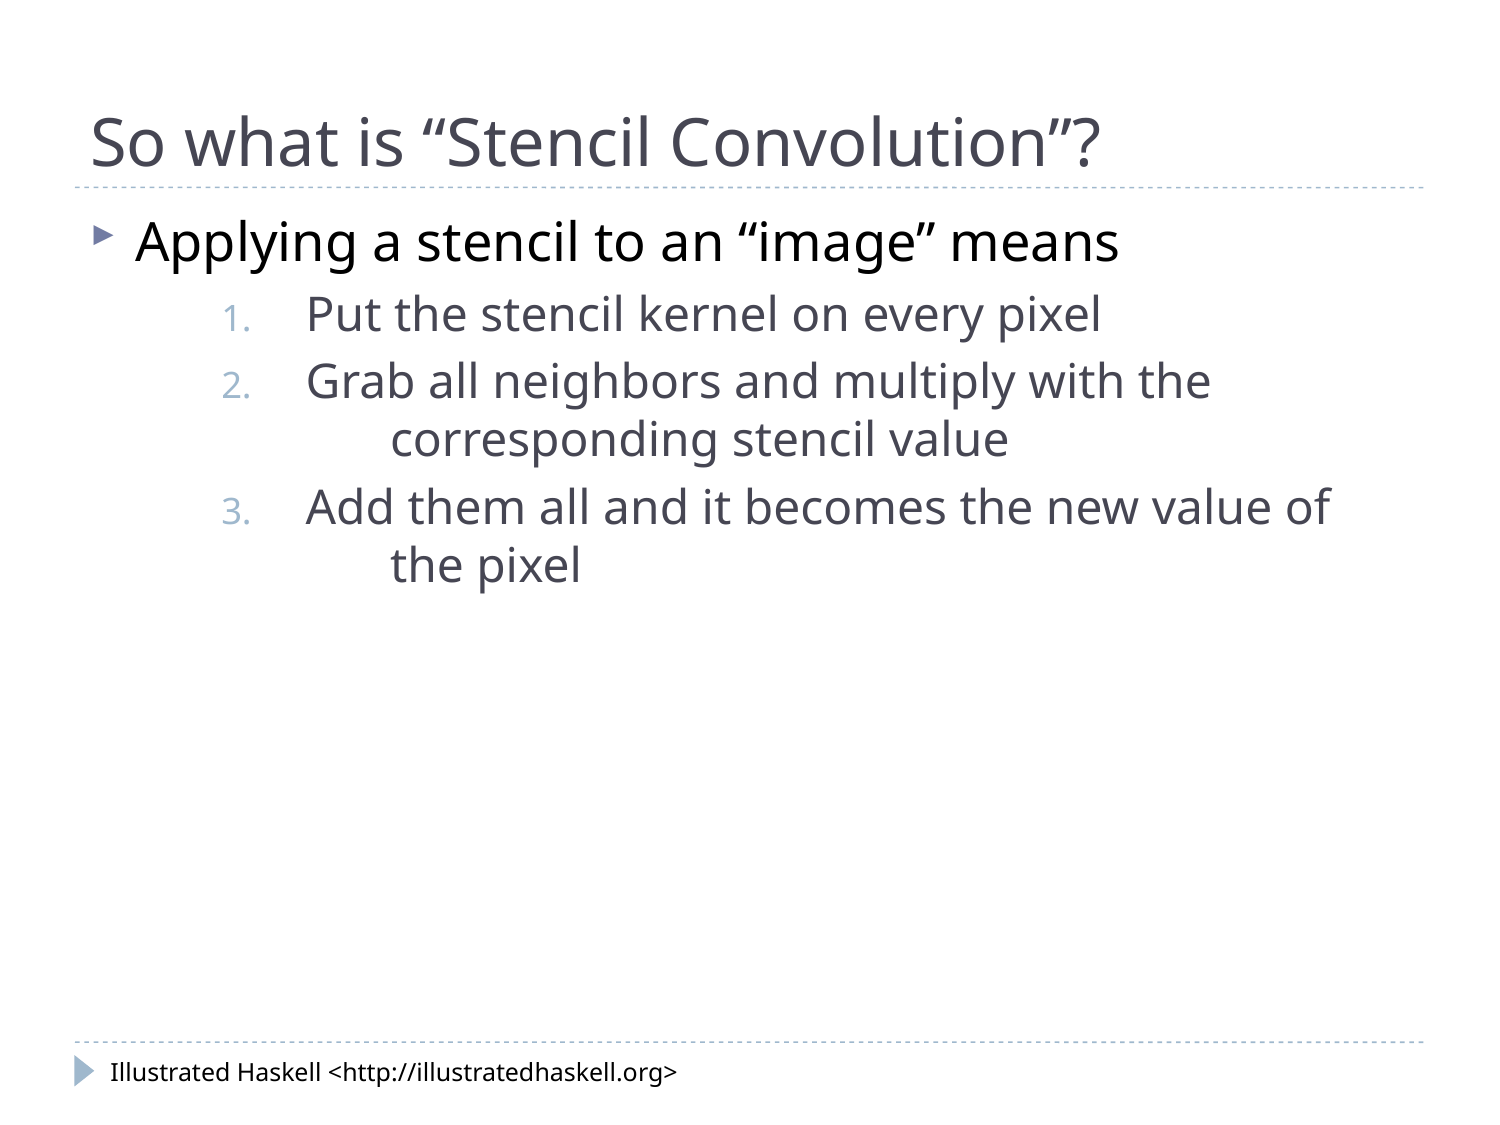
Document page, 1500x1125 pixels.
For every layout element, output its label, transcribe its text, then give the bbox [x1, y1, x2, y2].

title So what is “Stencil Convolution”? [75, 24, 1426, 188]
list Applying a stencil to an “image” means Put the stencil kernel on every pixel Grab all neighbors and multiply with the corresponding stencil value Add them all and it becomes the new value of the pixel [75, 200, 1426, 1011]
